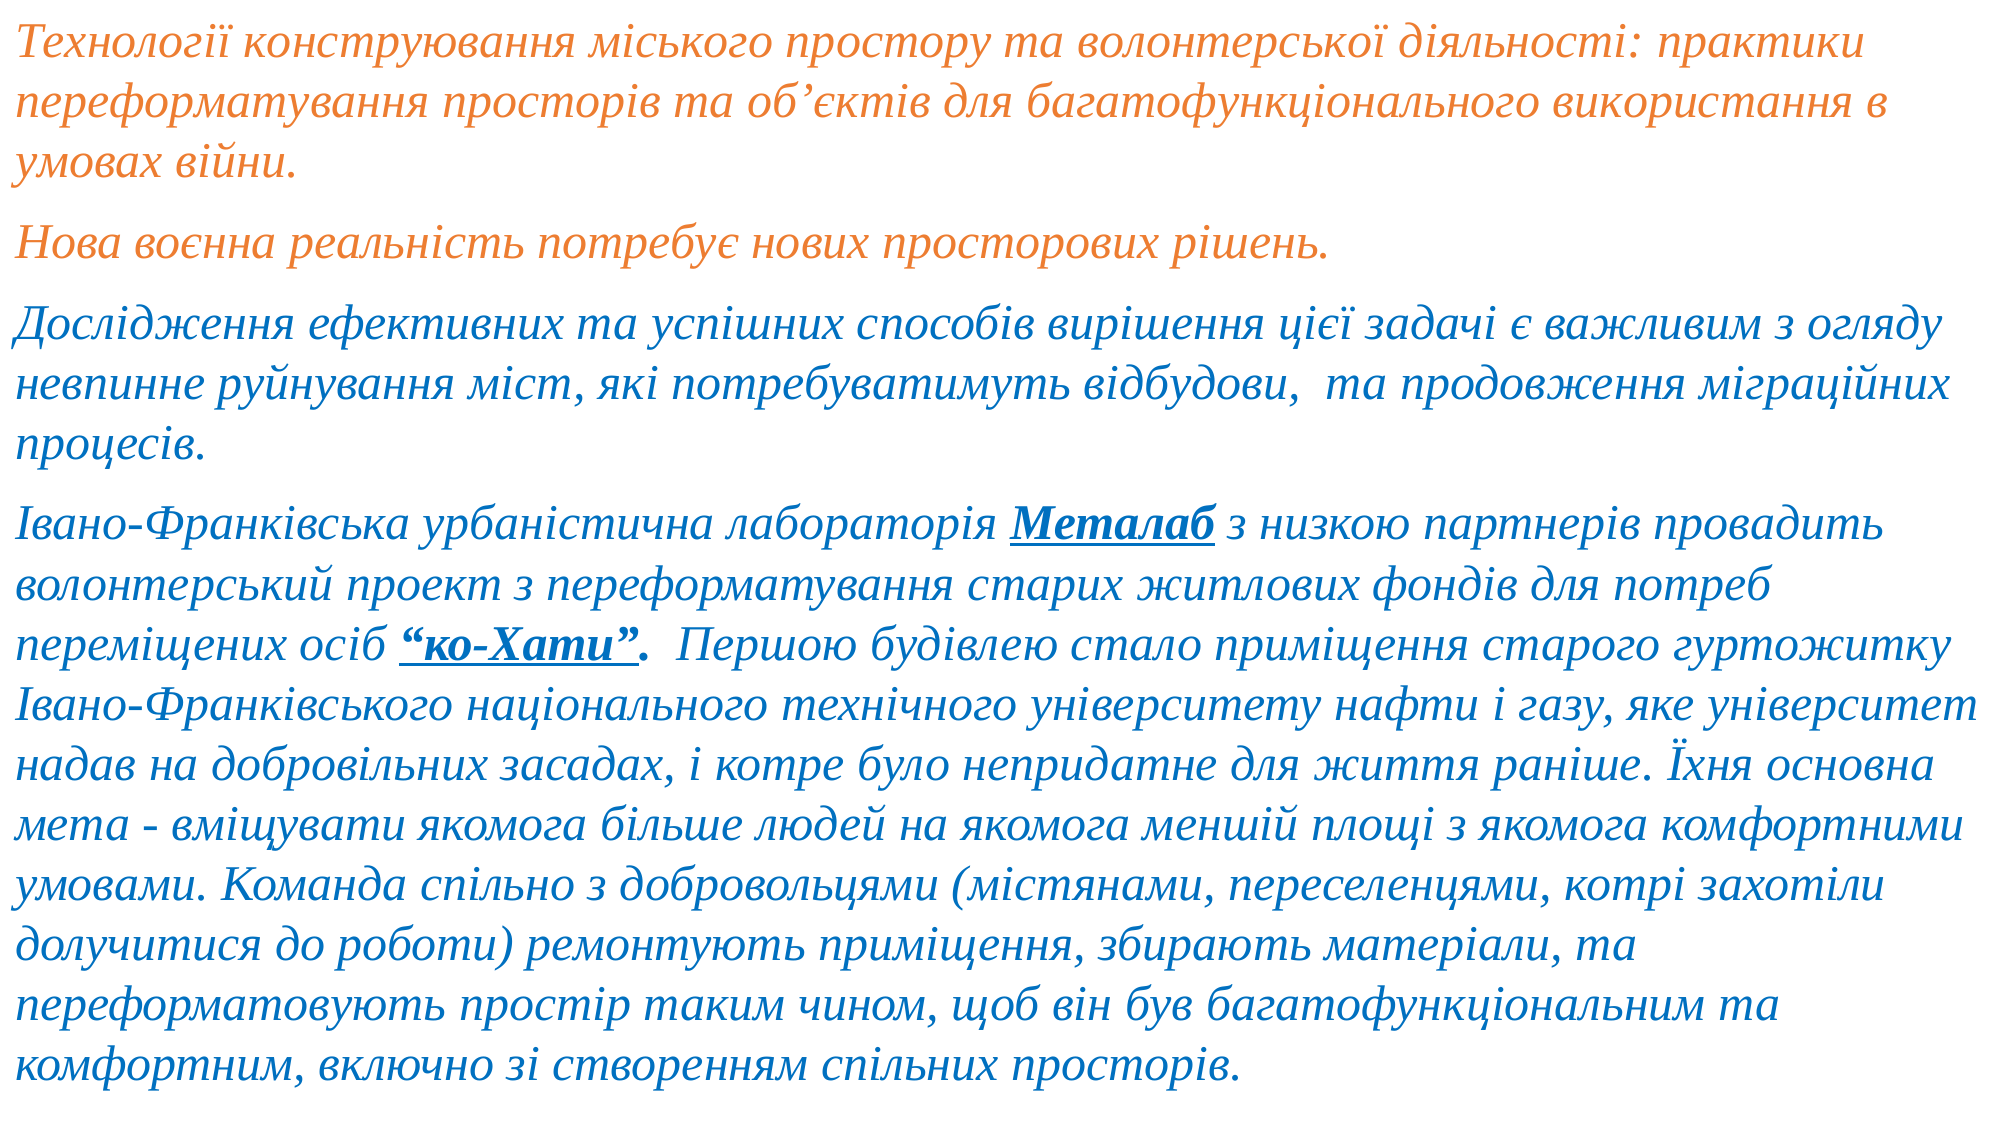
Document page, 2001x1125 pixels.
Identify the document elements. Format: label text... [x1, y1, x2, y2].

list Технології конструювання міського простору та волонтерської діяльності: практики переформатування просторів та об’єктів для багатофункціонального використання в умовах війни. Нова воєнна реальність потребує нових просторових рішень. Дослідження ефективних та успішних способів вирішення цієї задачі є важливим з огляду невпинне руйнування міст, які потребуватимуть відбудови, та продовження міграційних процесів. Івано-Франківська урбаністична лабораторія Металаб з низкою партнерів провадить волонтерський проект з переформатування старих житлових фондів для потреб переміщених осіб “ко-Хати”. Першою будівлею стало приміщення старого гуртожитку Івано-Франківського національного технічного університету нафти і газу, яке університет надав на добровільних засадах, і котре було непридатне для життя раніше. Їхня основна мета - вміщувати якомога більше людей на якомога меншій площі з якомога комфортними умовами. Команда спільно з добровольцями (містянами, переселенцями, котрі захотіли долучитися до роботи) ремонтують приміщення, збирають матеріали, та переформатовують простір таким чином, щоб він був багатофункціональним та комфортним, включно зі створенням спільних просторів. [0, 0, 2000, 1125]
